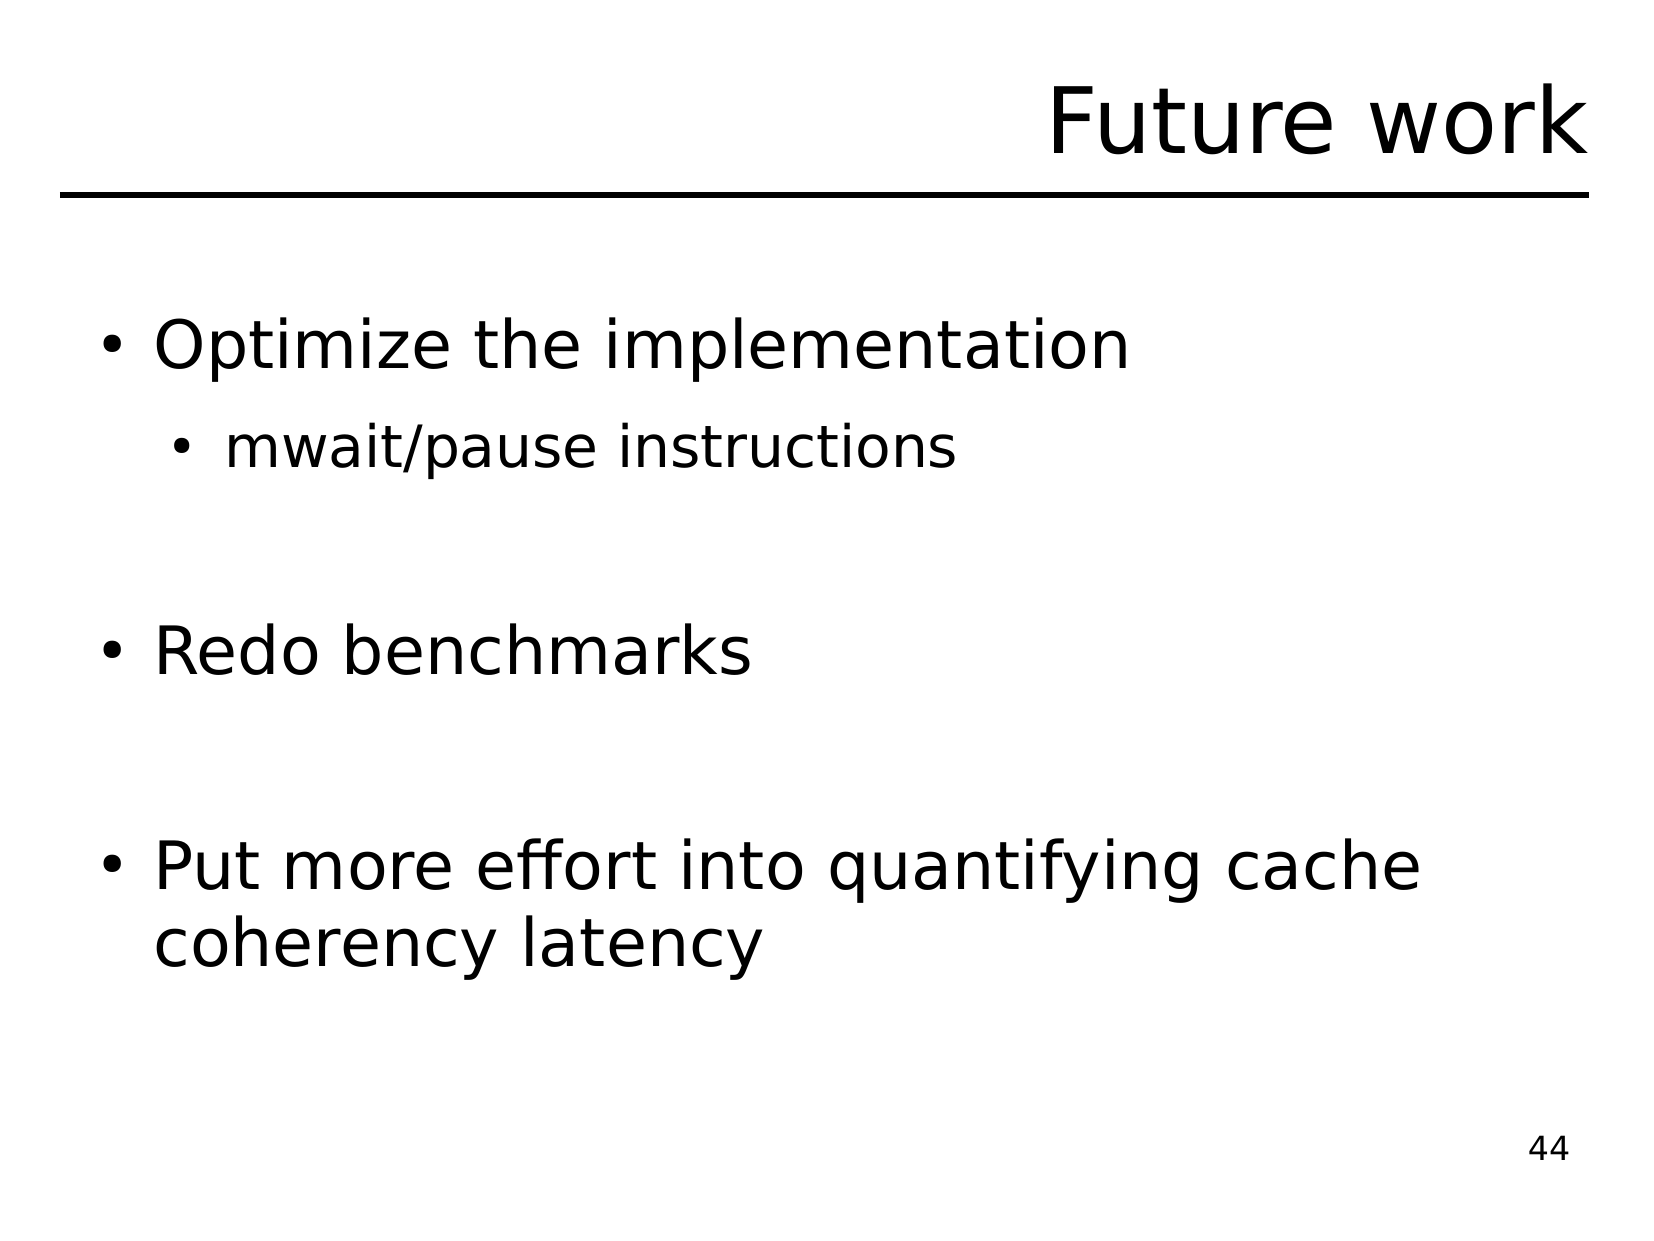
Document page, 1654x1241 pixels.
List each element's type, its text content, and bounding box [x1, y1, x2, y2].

title Future work [101, 17, 1590, 226]
list Optimize the implementation mwait/pause instructions Redo benchmarks Put more effort into quantifying cache coherency latency [82, 306, 1571, 1111]
